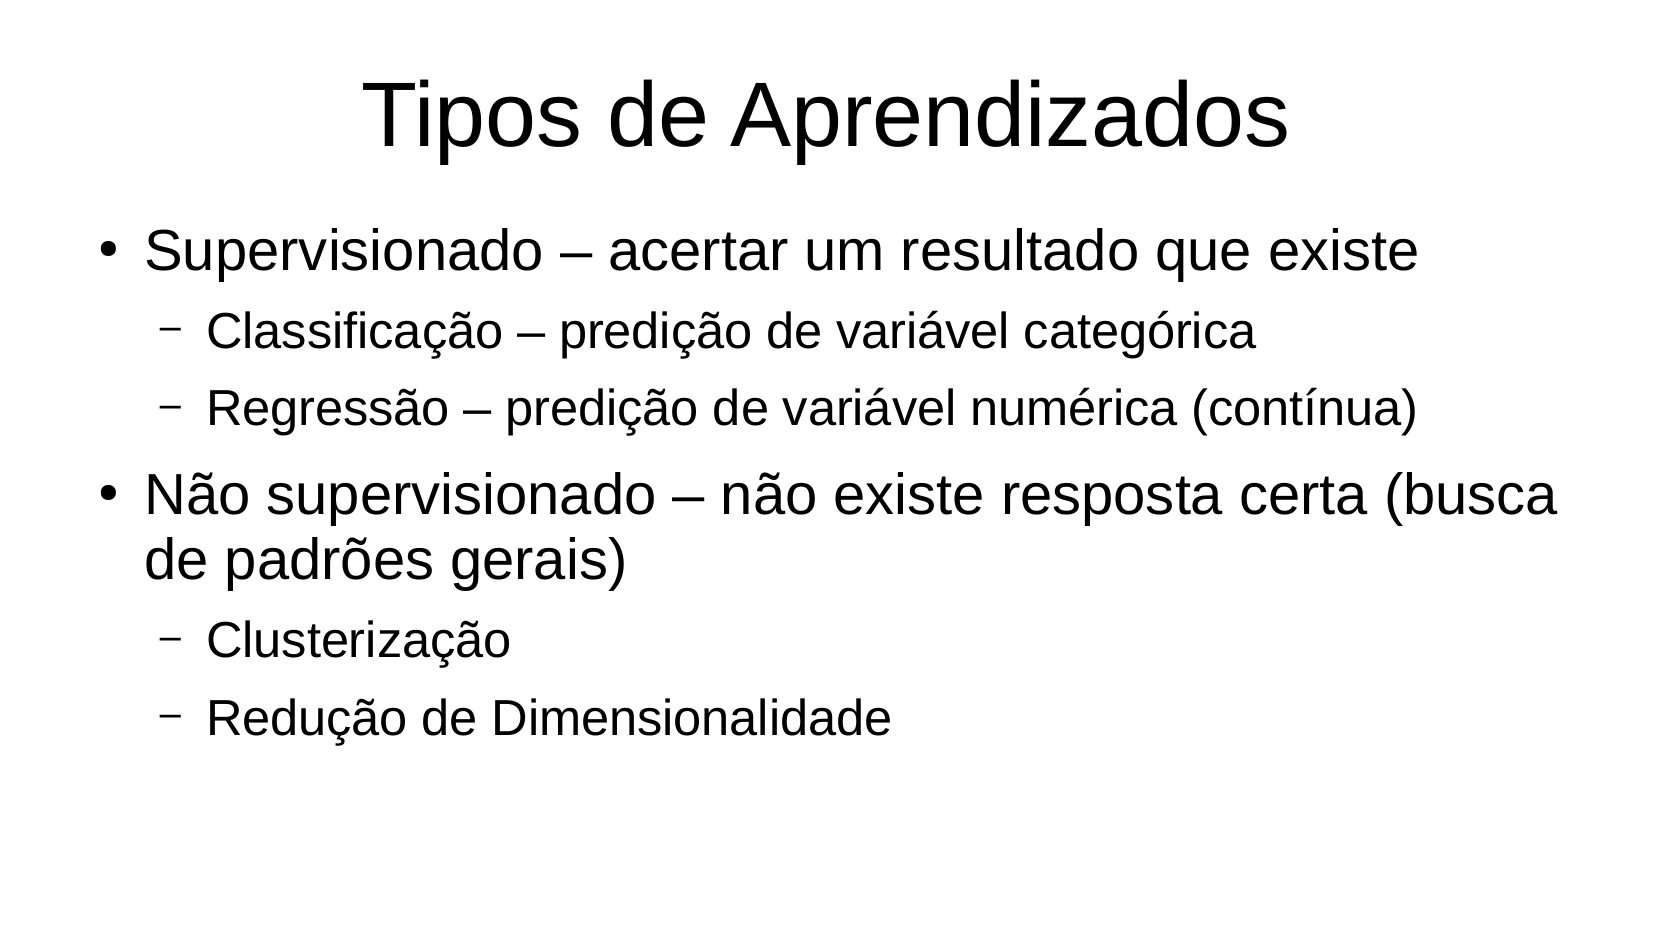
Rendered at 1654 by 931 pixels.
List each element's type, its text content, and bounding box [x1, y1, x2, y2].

title Tipos de Aprendizados [82, 37, 1571, 193]
list Supervisionado – acertar um resultado que existe Classificação – predição de variável categórica Regressão – predição de variável numérica (contínua) Não supervisionado – não existe resposta certa (busca de padrões gerais) Clusterização Redução de Dimensionalidade [82, 217, 1571, 758]
